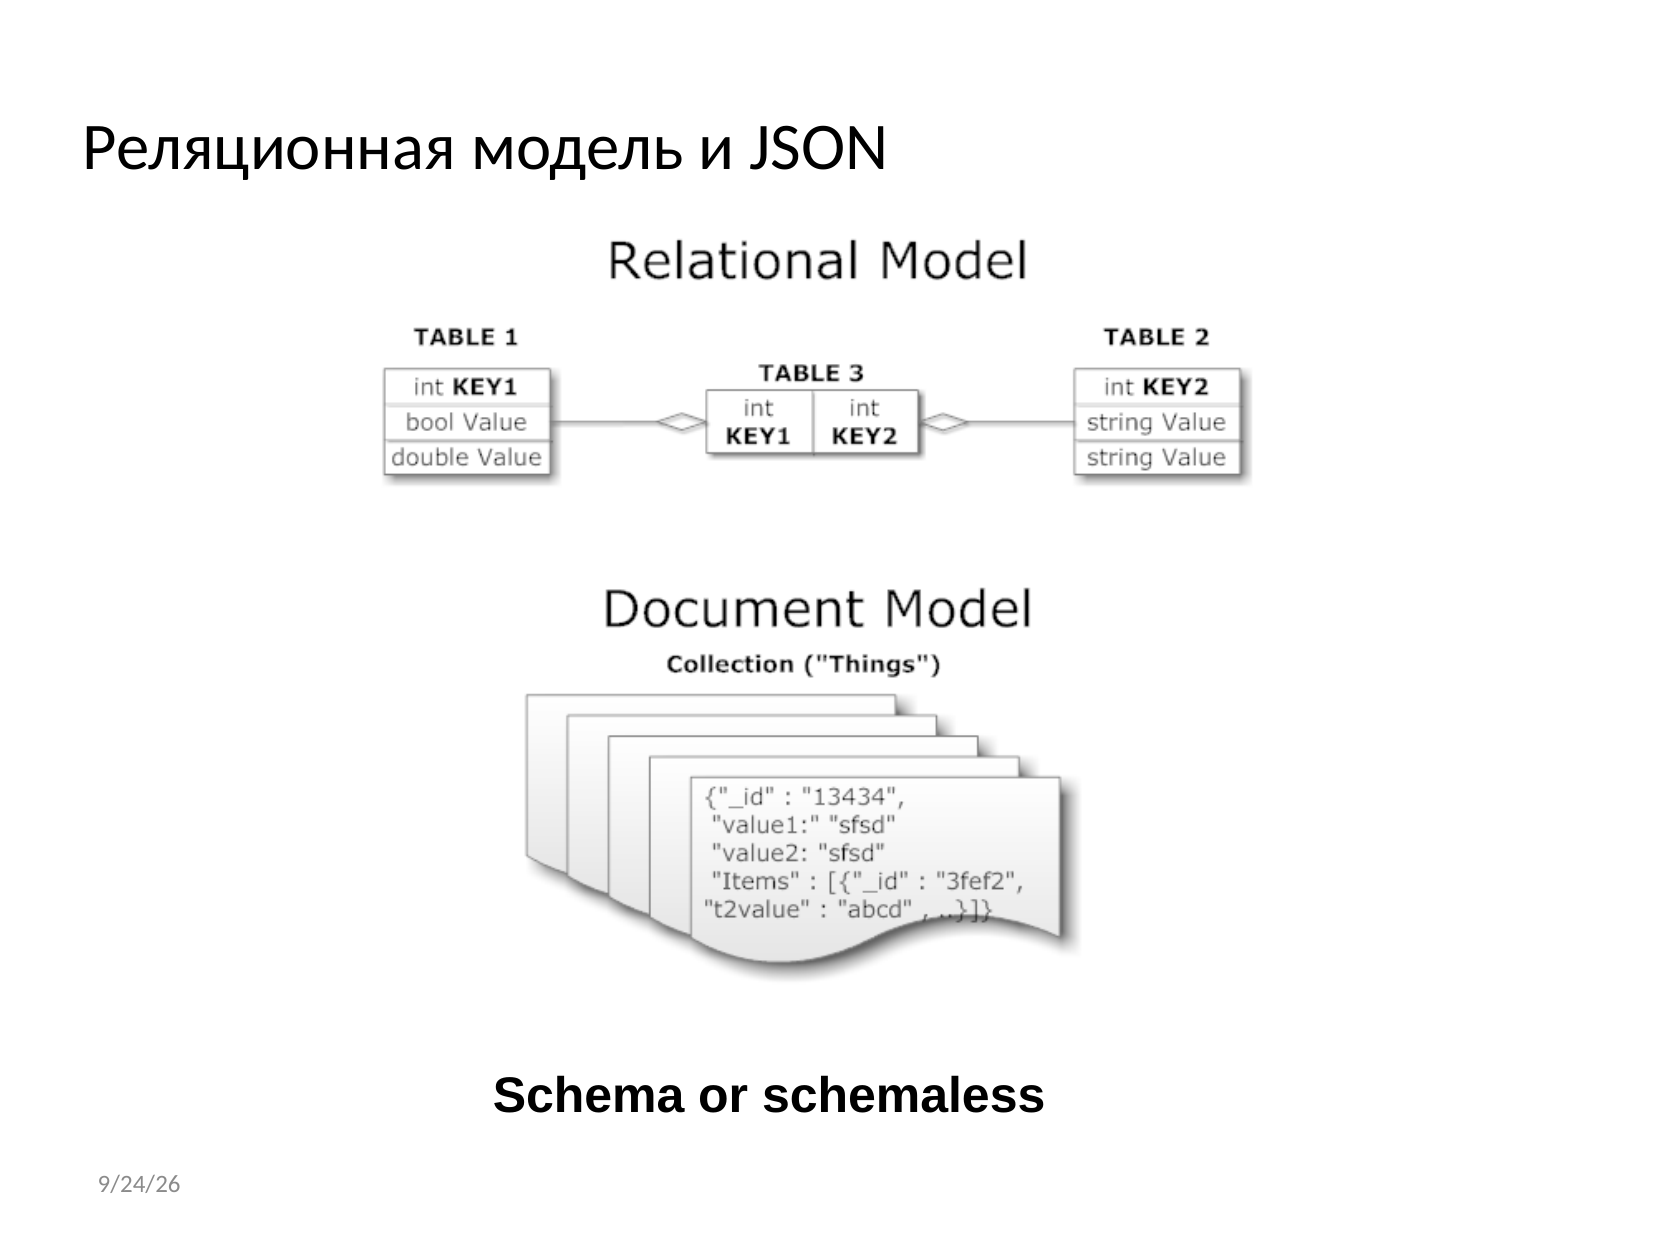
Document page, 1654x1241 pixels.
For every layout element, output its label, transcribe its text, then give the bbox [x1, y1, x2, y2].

title Реляционная модель и JSON [82, 49, 1571, 257]
picture [376, 219, 1259, 994]
text_box Schema or schemaless [478, 1059, 1121, 1155]
